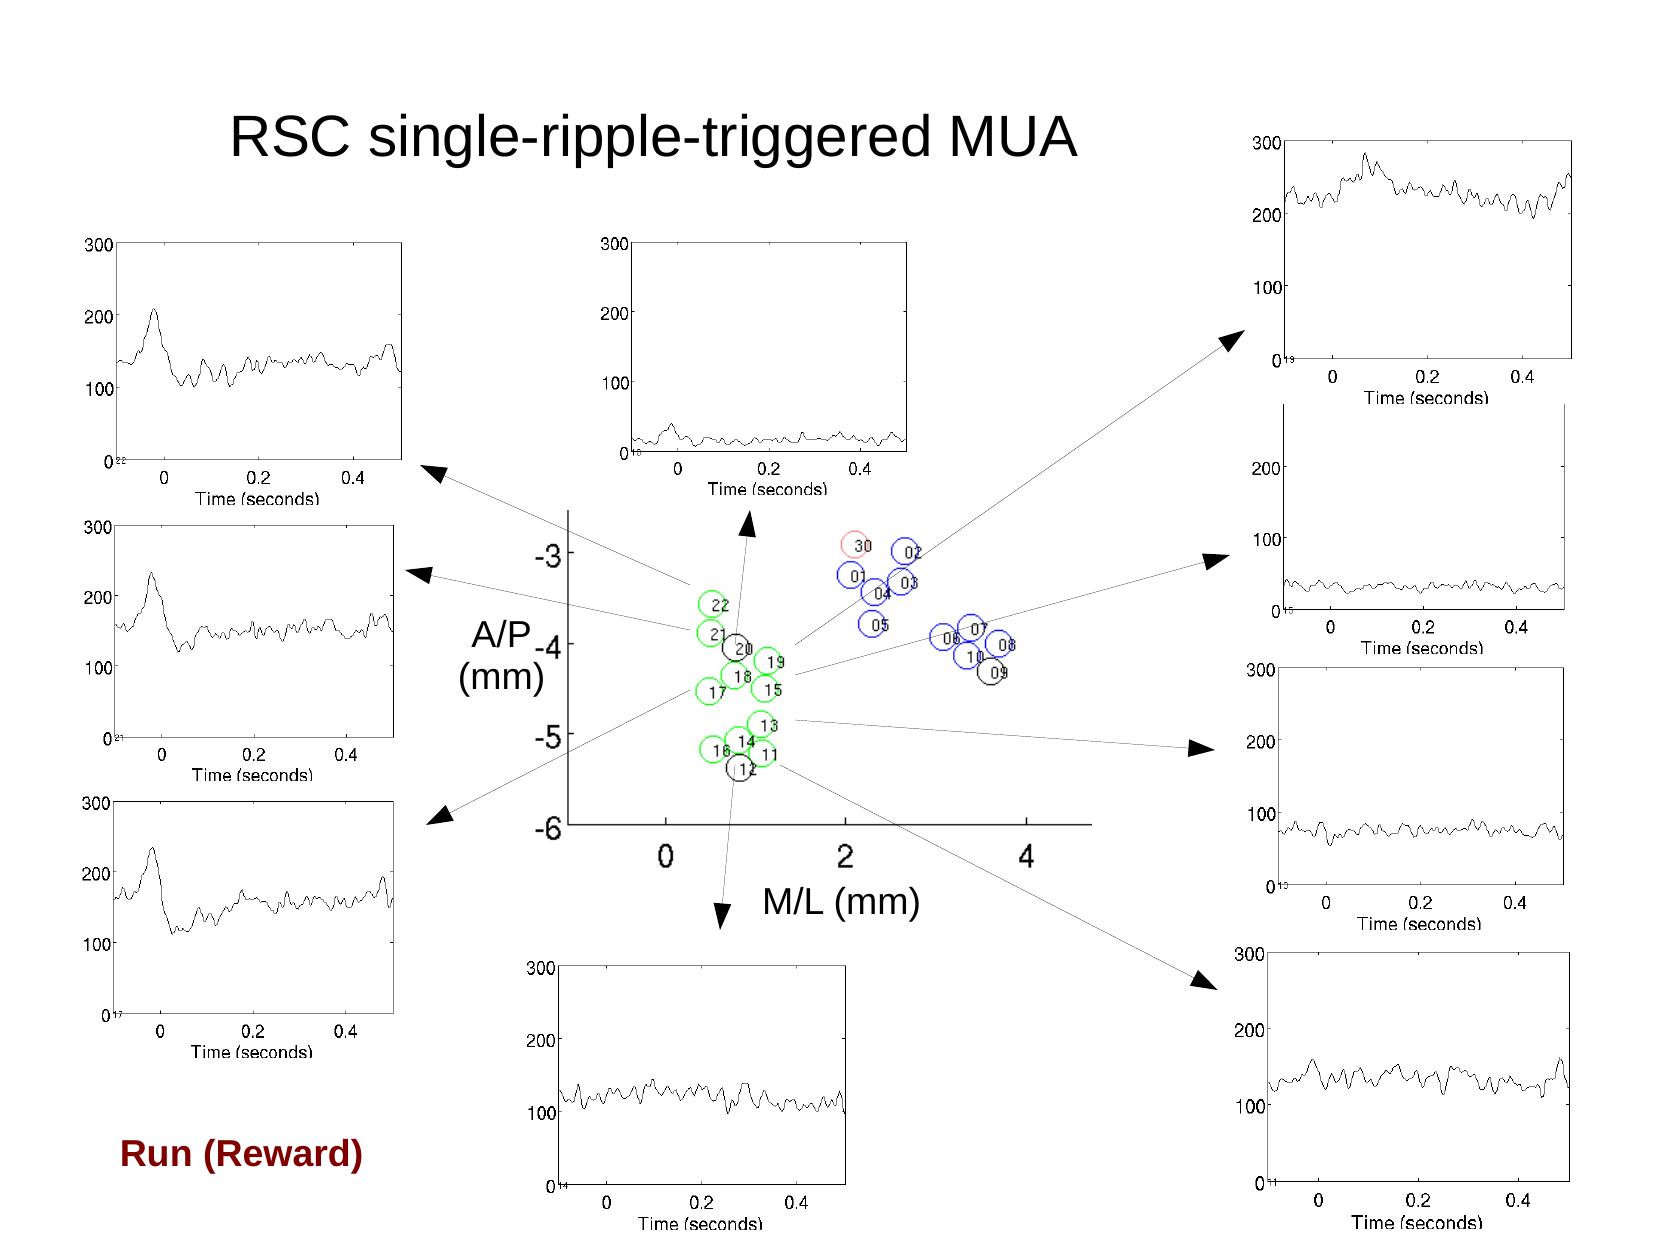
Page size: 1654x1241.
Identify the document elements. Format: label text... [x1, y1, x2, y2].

picture [1217, 119, 1606, 1229]
picture [510, 944, 880, 1230]
title RSC single-ripple-triggered MUA [0, 32, 1399, 241]
picture [66, 221, 436, 1058]
picture [585, 221, 940, 496]
text_box M/L (mm) [747, 873, 940, 931]
text_box A/P (mm) [443, 606, 561, 706]
picture [521, 510, 1092, 886]
text_box Run (Reward) [105, 1125, 379, 1182]
